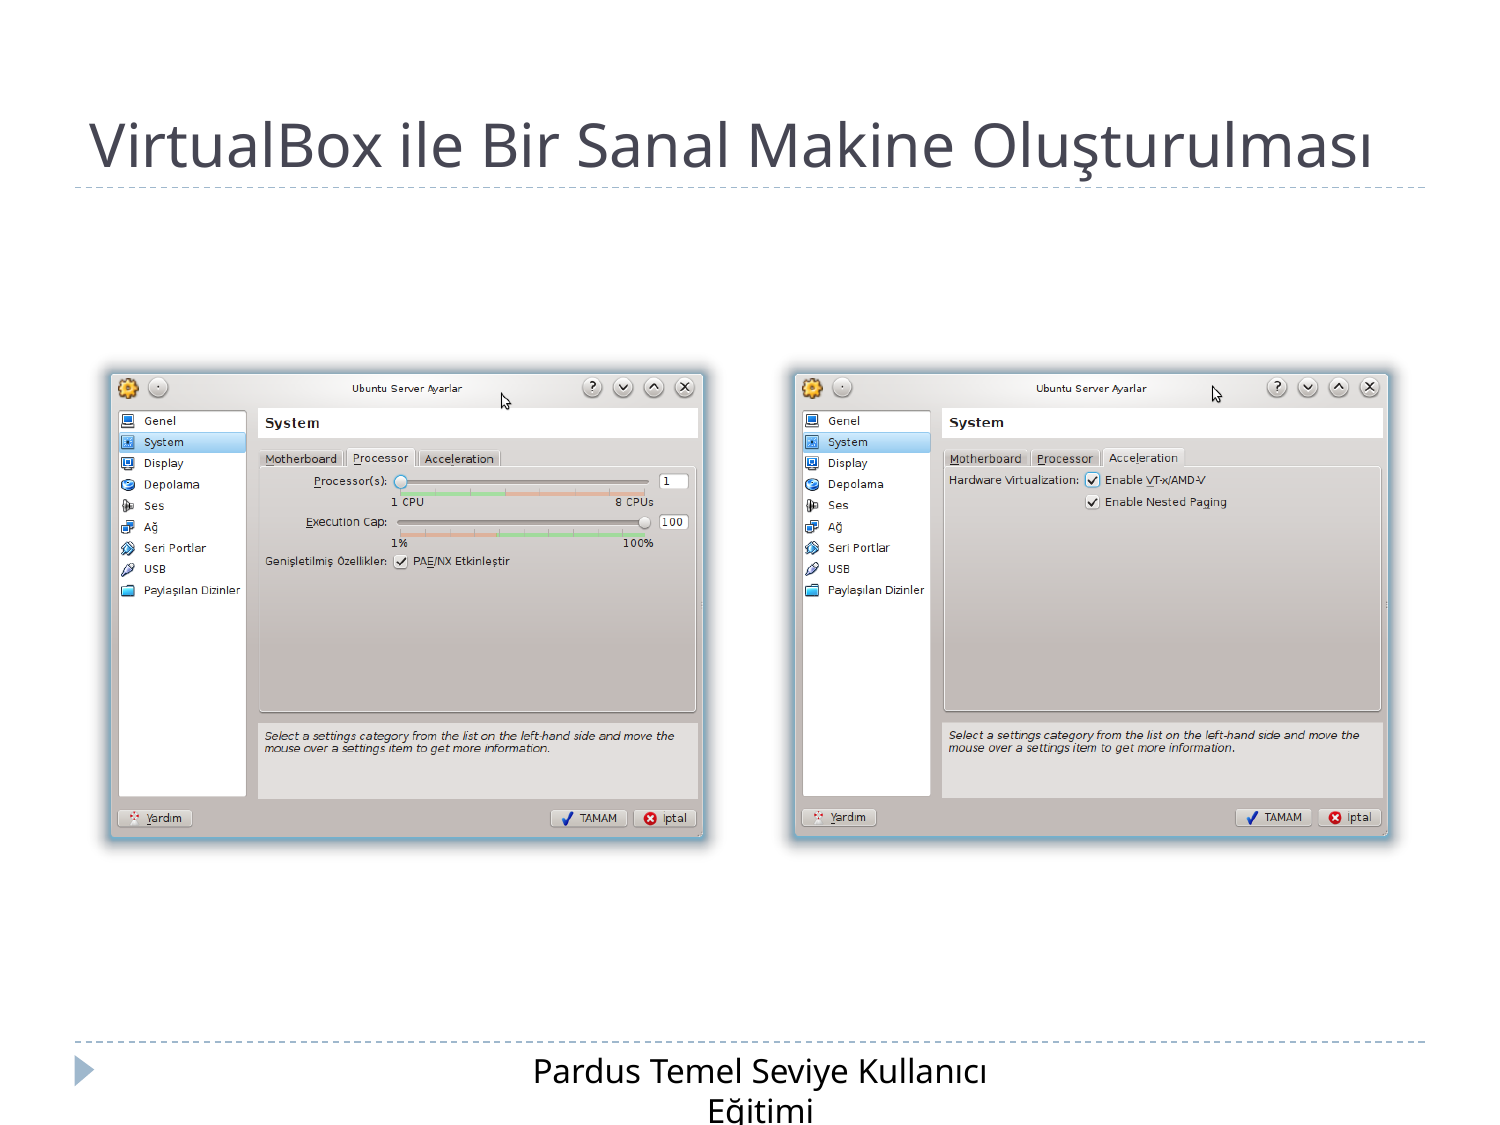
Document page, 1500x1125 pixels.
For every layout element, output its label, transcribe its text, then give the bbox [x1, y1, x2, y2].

picture [759, 338, 1423, 871]
title VirtualBox ile Bir Sanal Makine Oluşturulması [75, 37, 1425, 188]
picture [75, 338, 738, 872]
